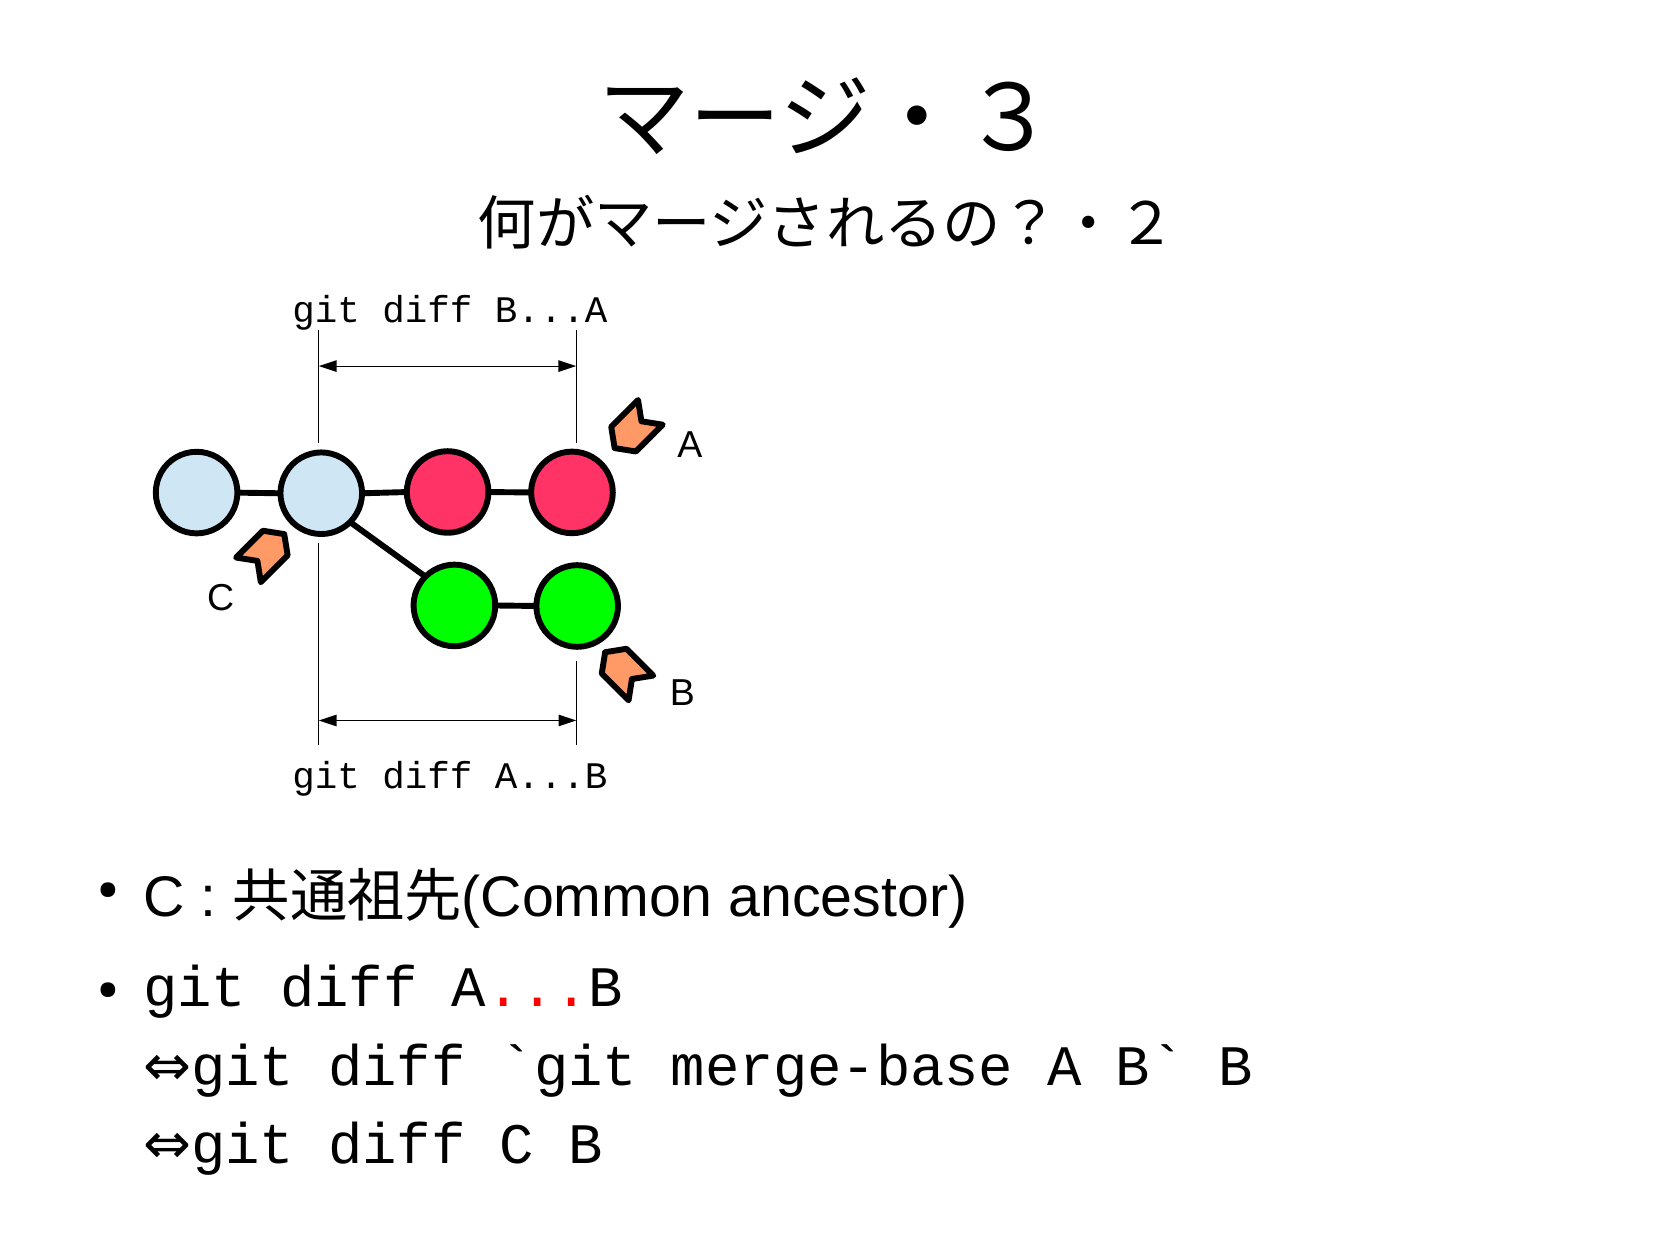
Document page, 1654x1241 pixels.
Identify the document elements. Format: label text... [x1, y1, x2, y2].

text_box [155, 451, 238, 534]
text_box [280, 452, 362, 535]
title マージ・３ 何がマージされるの？・２ [82, 49, 1571, 257]
text_box [236, 530, 288, 583]
text_box [601, 648, 654, 701]
text_box git diff A...B [277, 750, 623, 805]
text_box git diff B...A [277, 283, 623, 339]
text_box [413, 564, 496, 647]
text_box [407, 451, 489, 533]
text_box [531, 451, 613, 534]
text_box A [662, 415, 721, 473]
text_box C [192, 569, 258, 626]
text_box [536, 565, 619, 647]
text_box B [655, 663, 721, 721]
text_box [611, 399, 662, 452]
list C : 共通祖先(Common ancestor) git diff A...B ⇔git diff `git merge-base A B` B ⇔git diff C B [82, 850, 1538, 1182]
